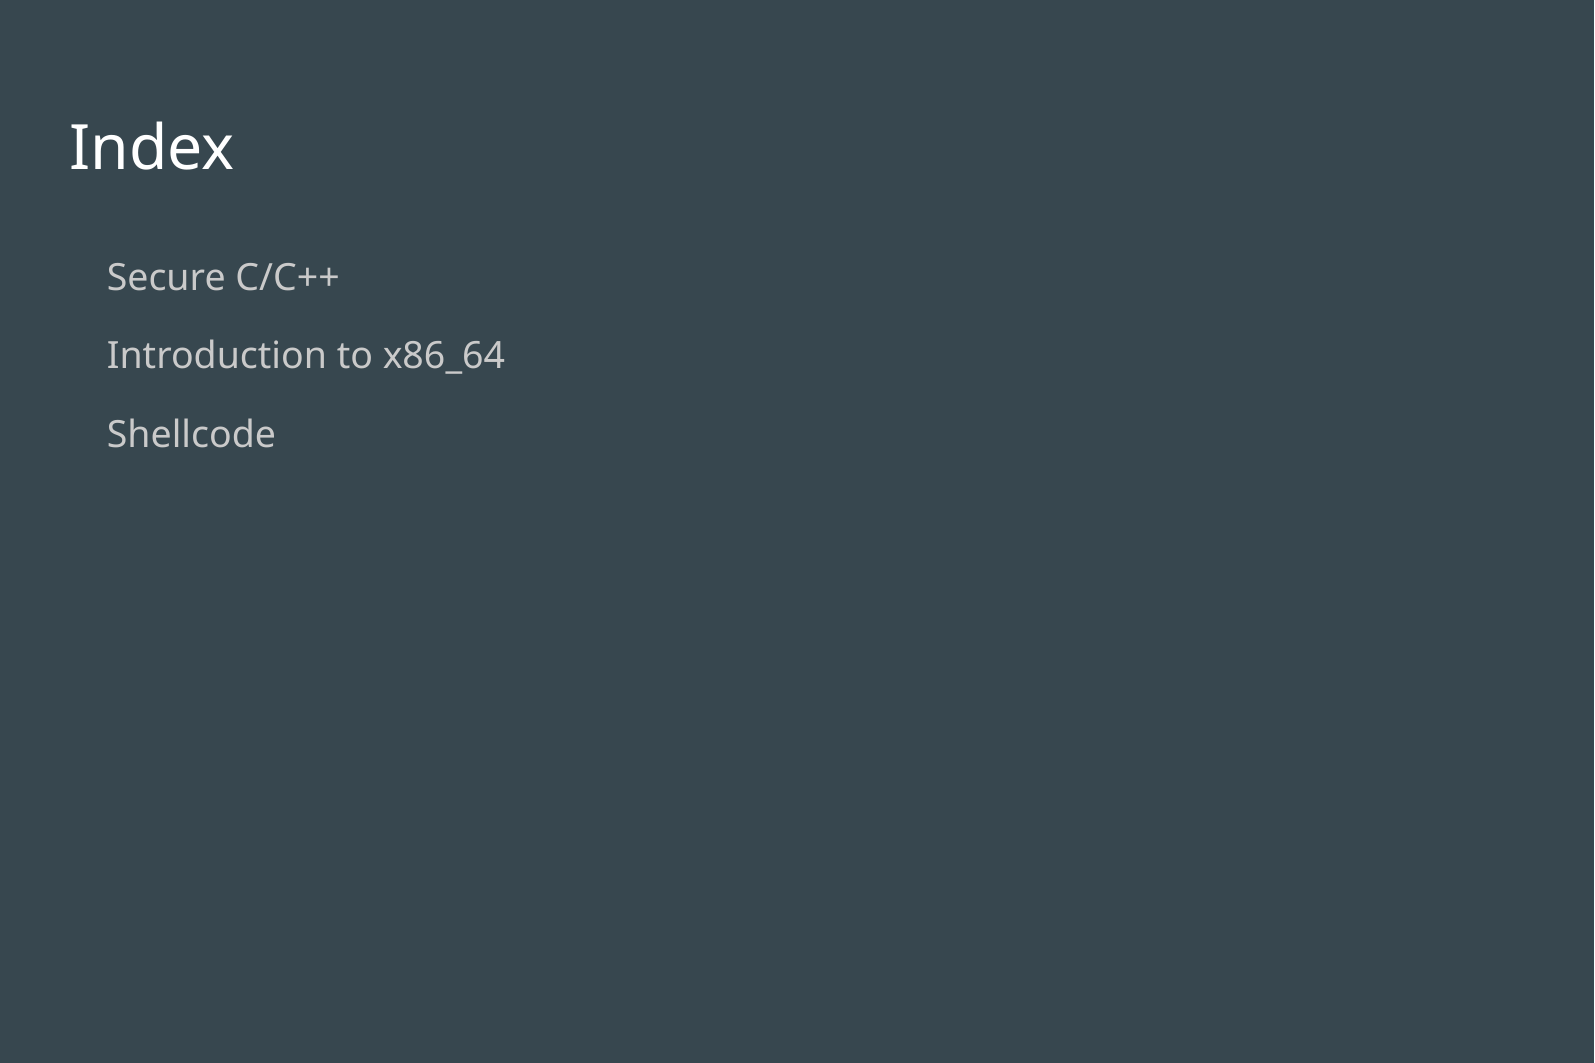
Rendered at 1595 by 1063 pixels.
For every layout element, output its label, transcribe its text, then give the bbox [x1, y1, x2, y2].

list Secure C/C++ Introduction to x86_64 Shellcode [54, 238, 1540, 944]
title Index [54, 91, 1540, 211]
